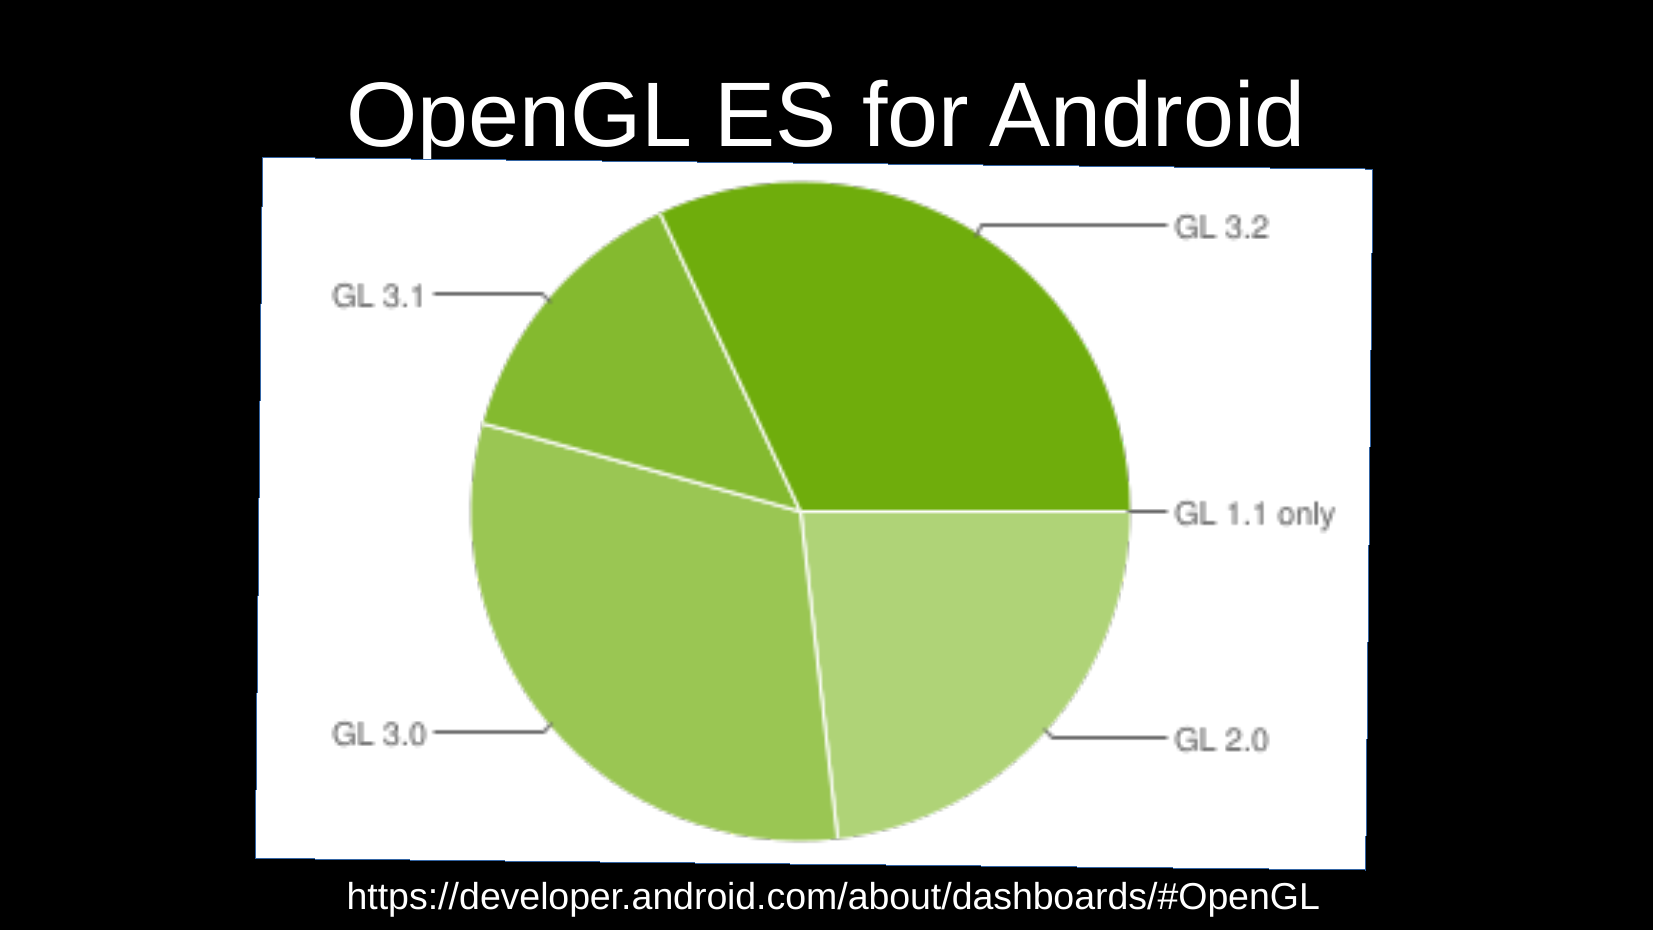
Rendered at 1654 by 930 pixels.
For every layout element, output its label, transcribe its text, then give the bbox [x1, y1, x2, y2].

title OpenGL ES for Android [82, 37, 1571, 193]
picture [227, 153, 1373, 869]
text_box https://developer.android.com/about/dashboards/#OpenGL [331, 868, 1336, 926]
